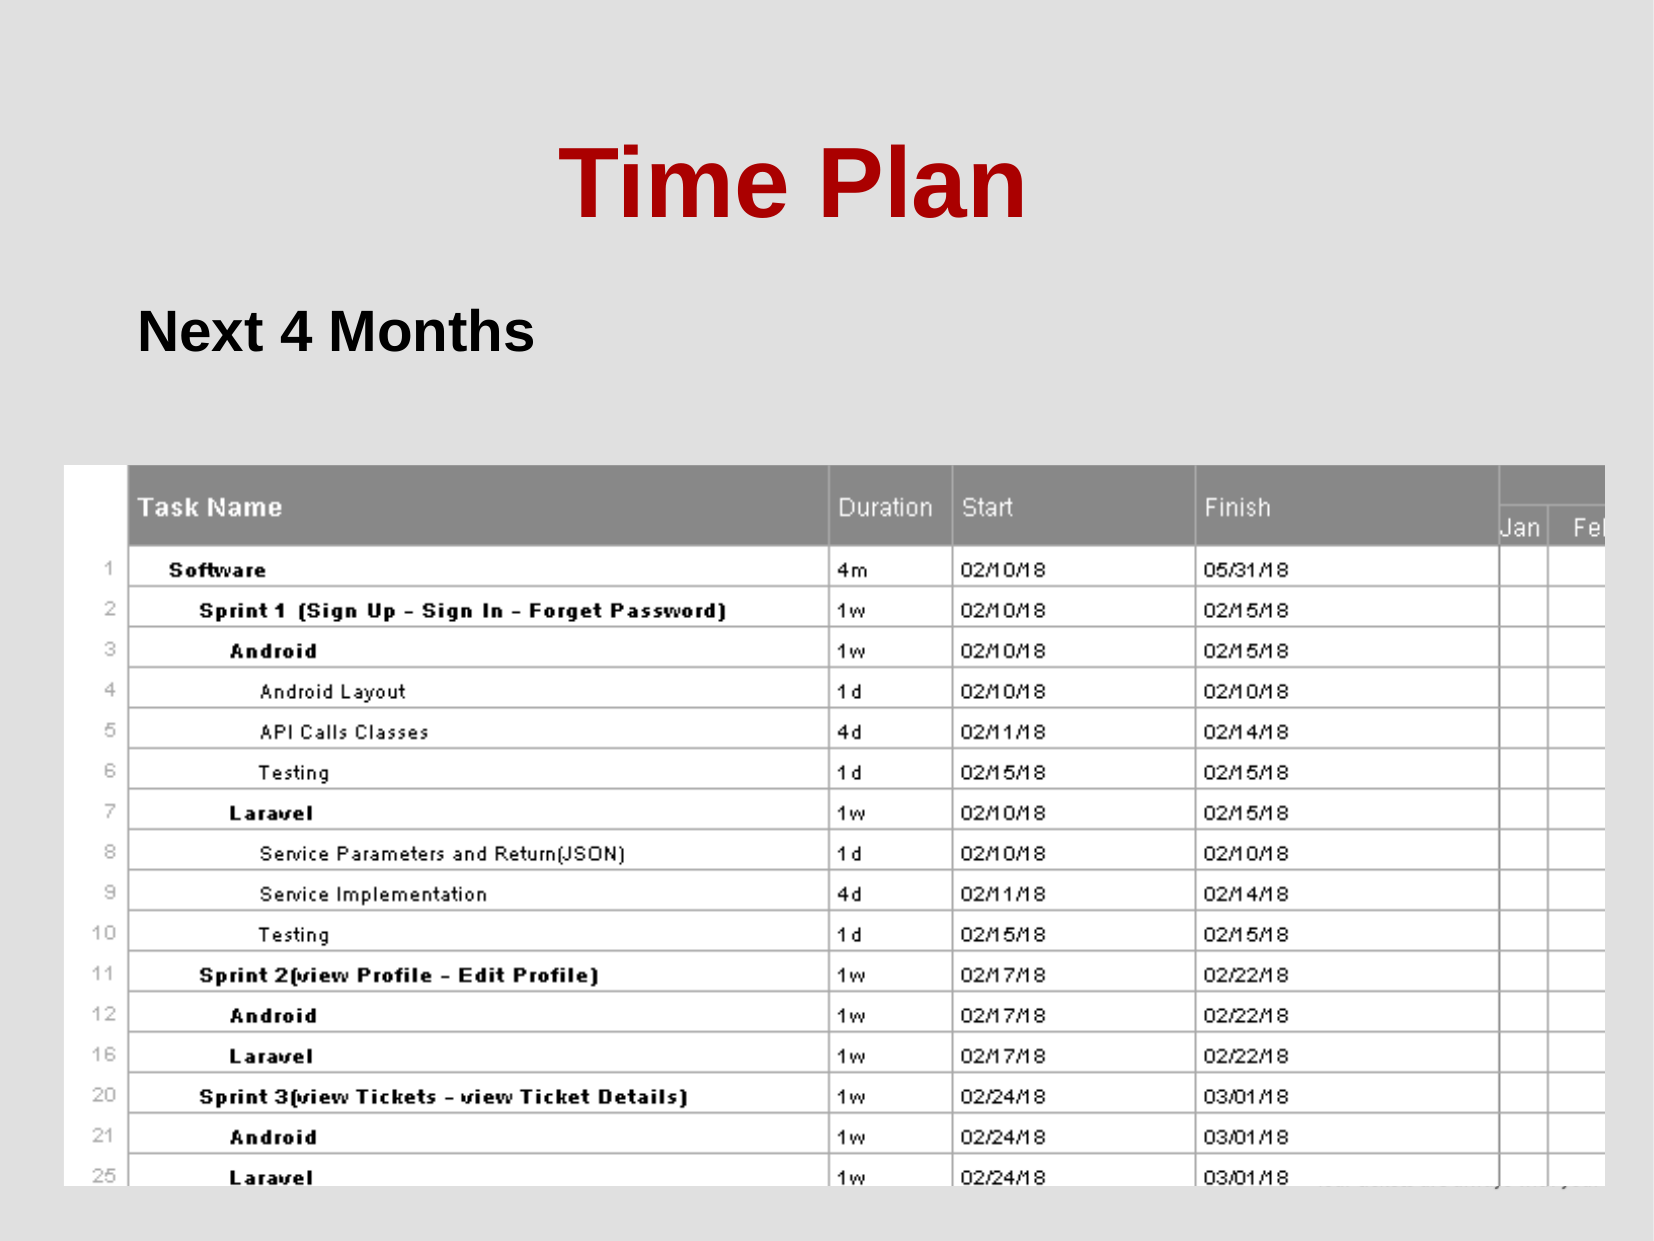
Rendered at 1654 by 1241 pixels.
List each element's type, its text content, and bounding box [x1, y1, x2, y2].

text_box Time Plan [140, 120, 1514, 247]
text_box Next 4 Months [122, 290, 903, 371]
picture [0, 0, 1654, 1241]
